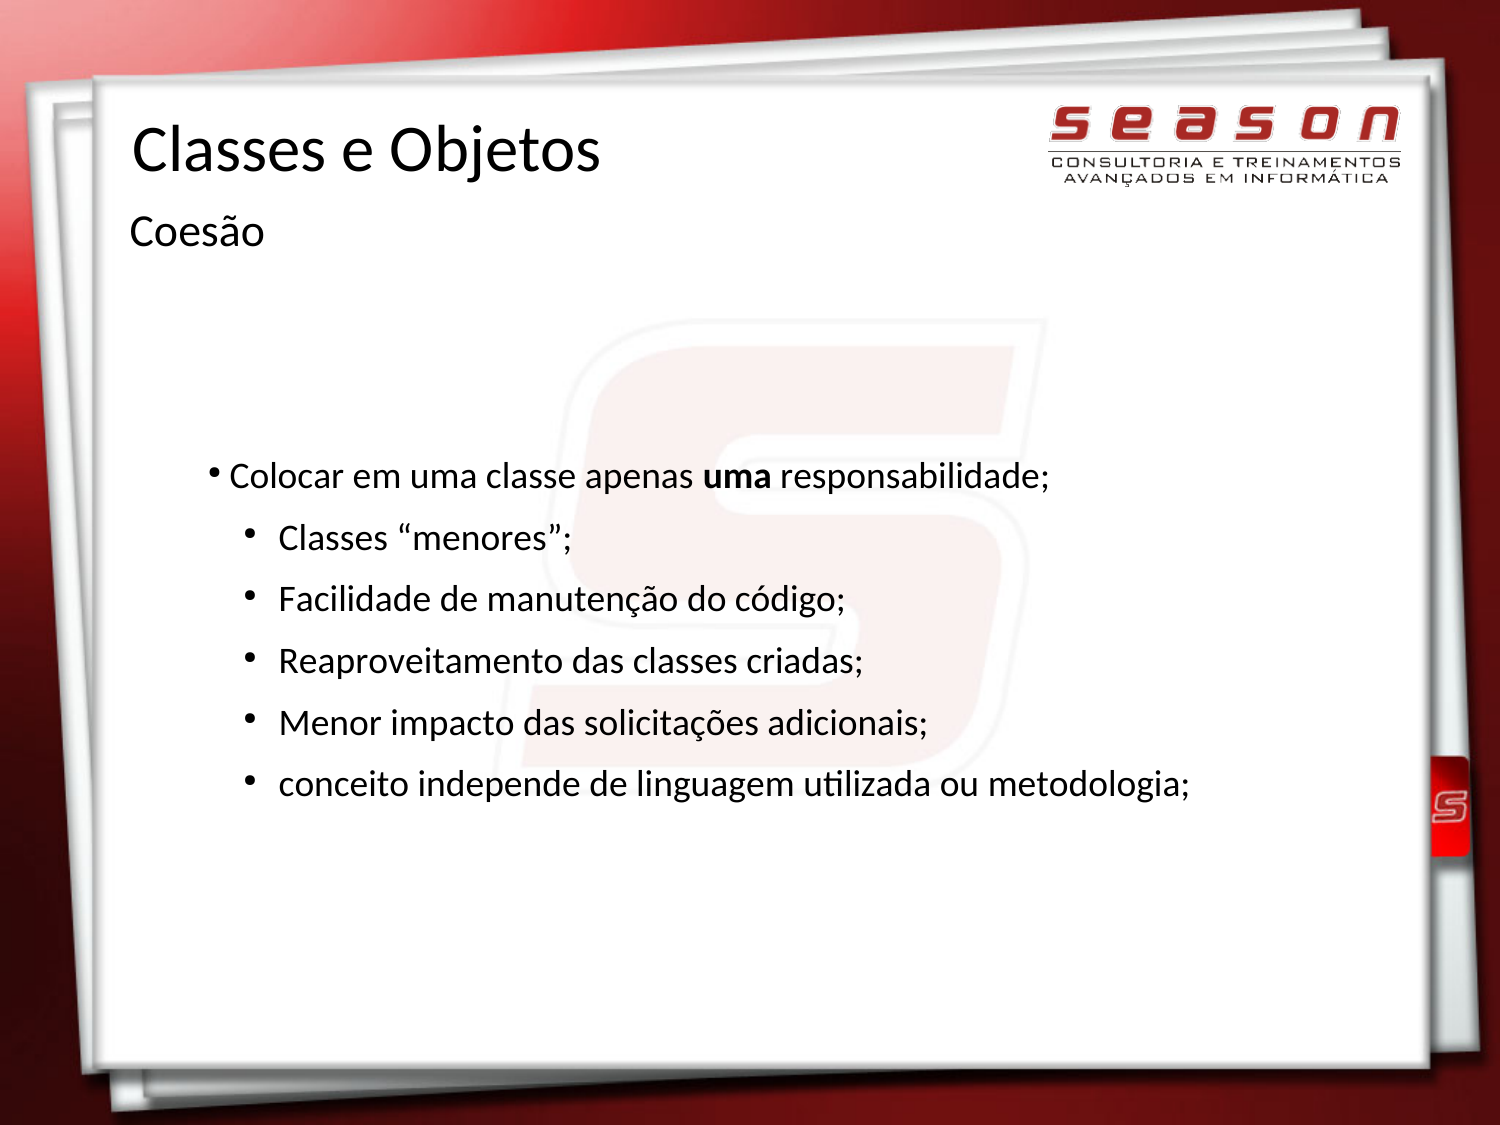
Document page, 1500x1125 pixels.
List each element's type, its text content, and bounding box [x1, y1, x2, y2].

text_box Coesão [119, 200, 1240, 256]
picture [0, 0, 1500, 1125]
title Classes e Objetos [118, 33, 1394, 257]
text_box Colocar em uma classe apenas uma responsabilidade; Classes “menores”; Facilidade de manutenção do código; Reaproveitamento das classes criadas; Menor impacto das solicitações adicionais; conceito independe de linguagem utilizada ou metodologia; [207, 428, 1328, 827]
